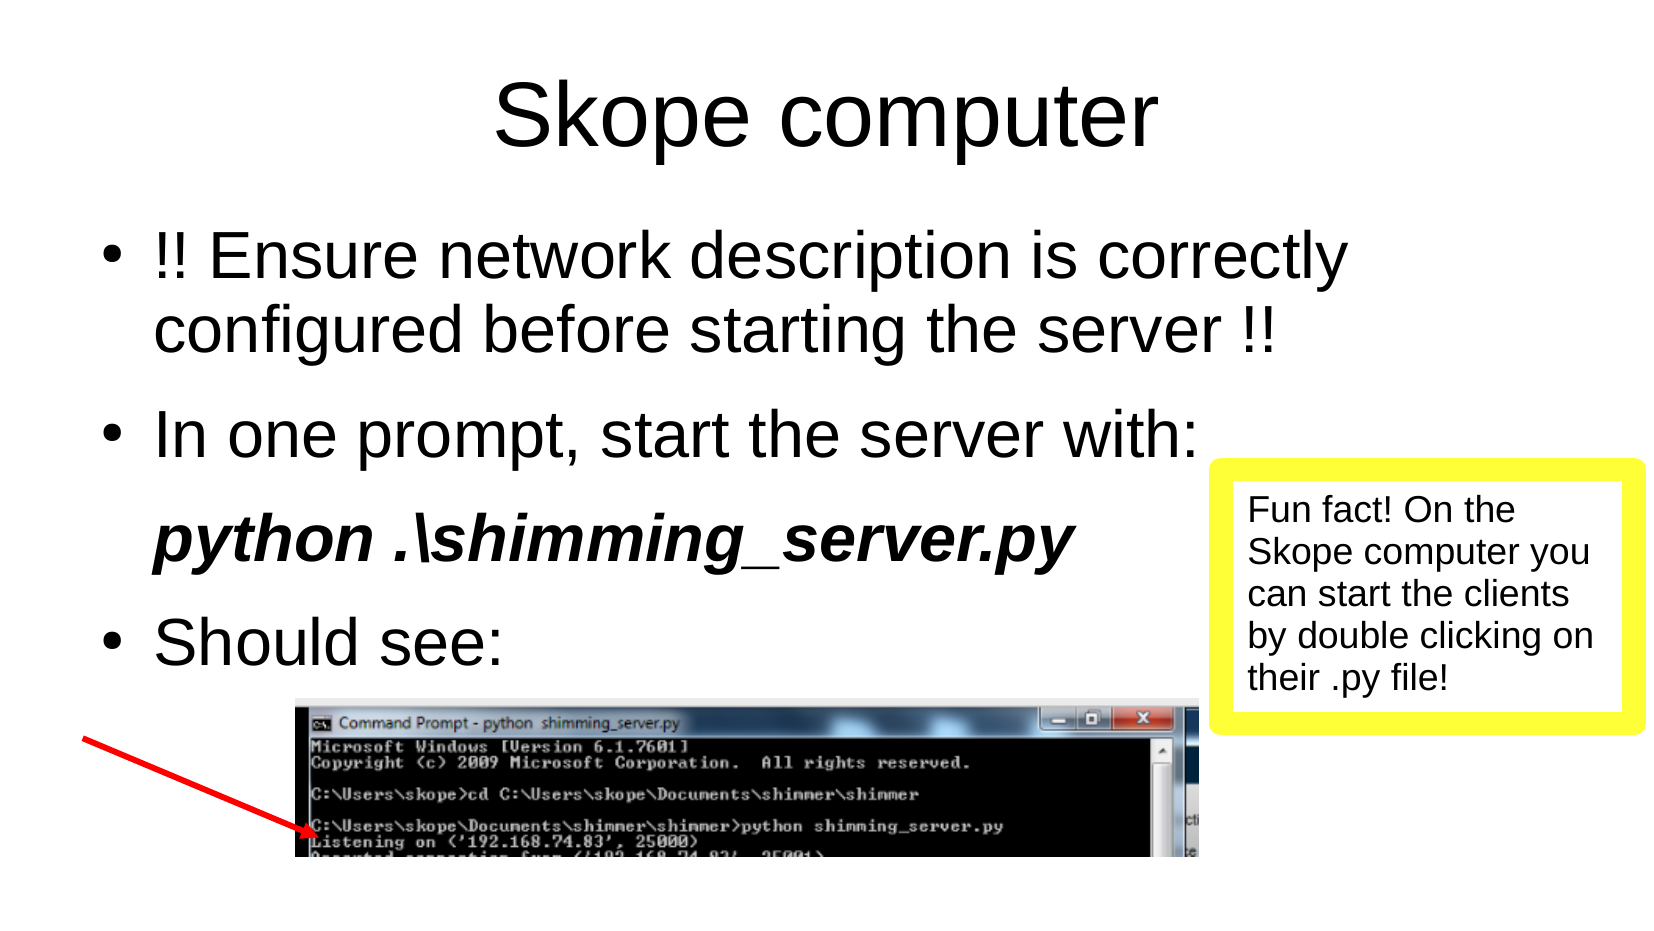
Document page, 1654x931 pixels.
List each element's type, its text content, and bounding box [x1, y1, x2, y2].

title Skope computer [82, 37, 1571, 193]
list !! Ensure network description is correctly configured before starting the server !! In one prompt, start the server with: python .\shimming_server.py Should see: [82, 217, 1571, 758]
text_box Fun fact! On the Skope computer you can start the clients by double clicking on their .py file! [1220, 469, 1635, 724]
picture [295, 698, 1199, 857]
